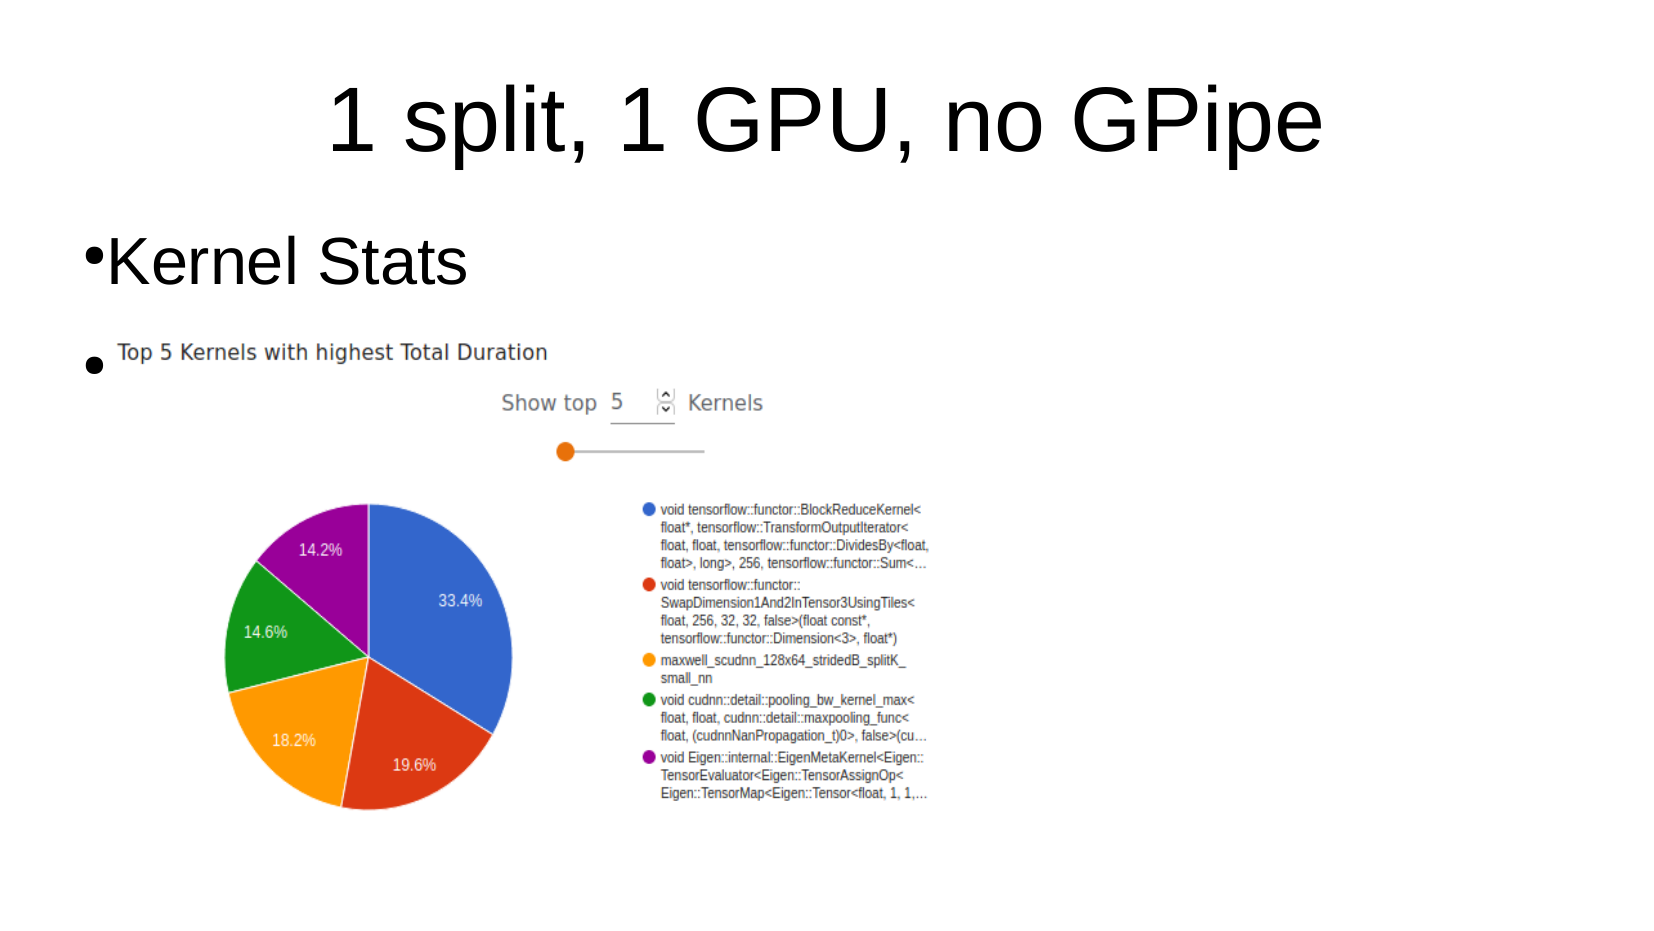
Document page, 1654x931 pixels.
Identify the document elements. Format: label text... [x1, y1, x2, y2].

title 1 split, 1 GPU, no GPipe [82, 37, 1571, 193]
list Kernel Stats [82, 217, 1571, 758]
picture [106, 319, 957, 827]
